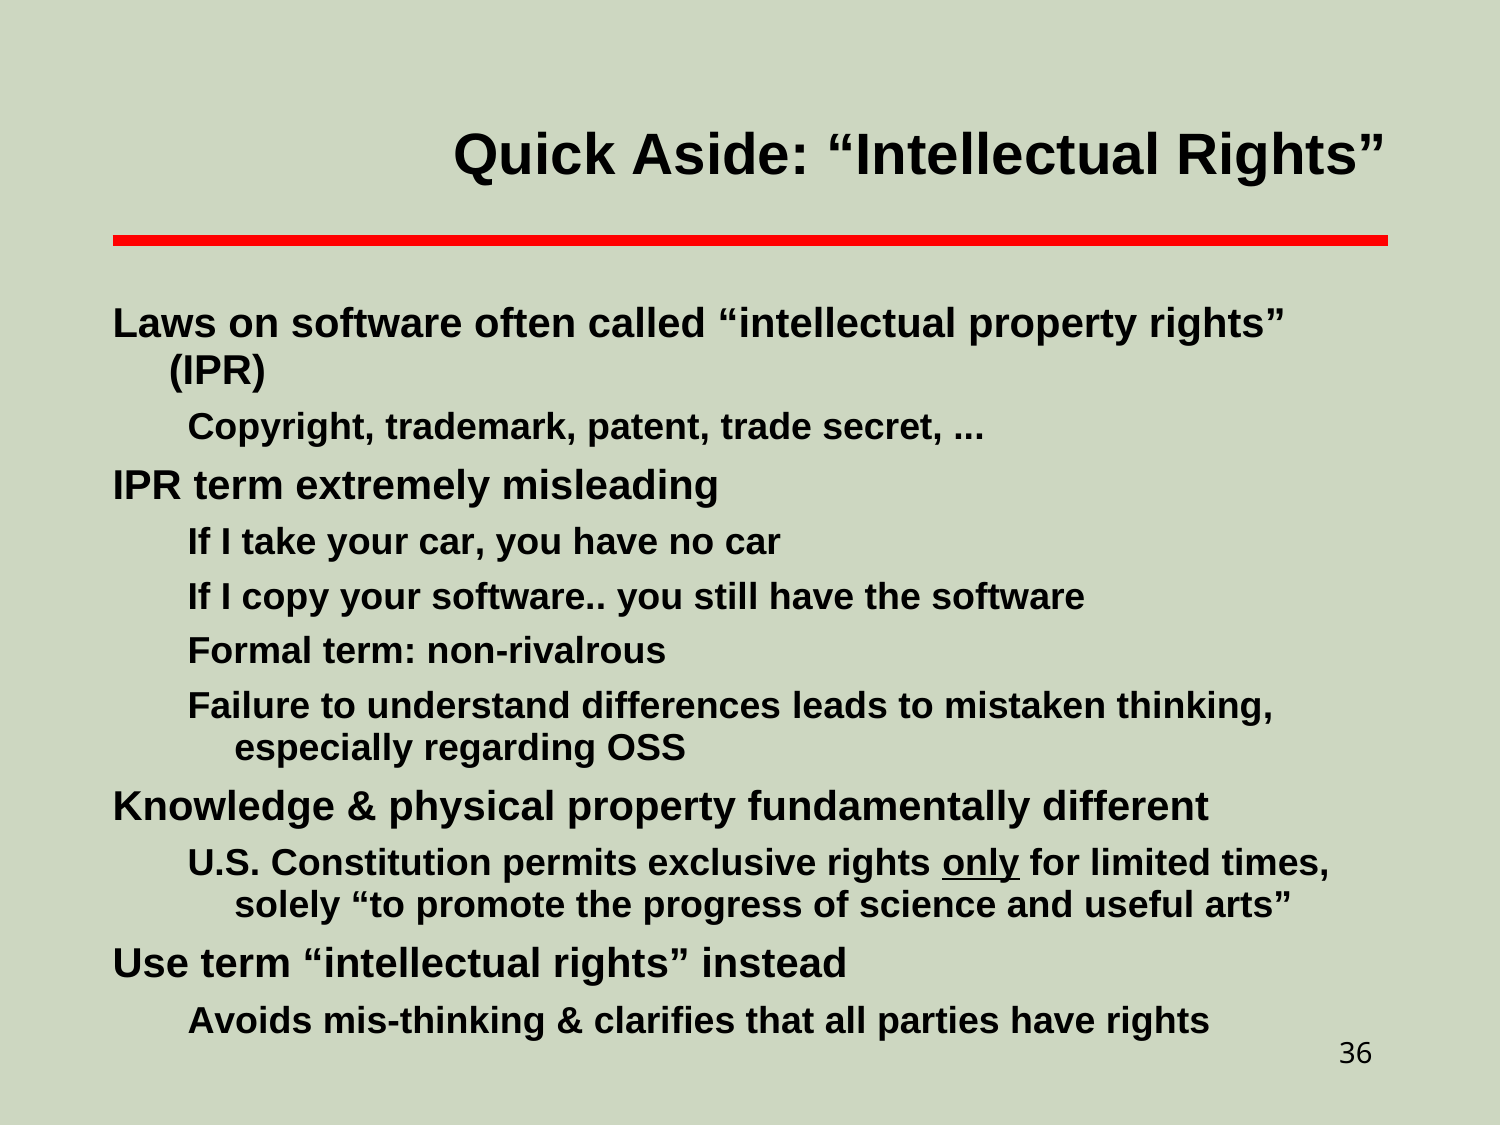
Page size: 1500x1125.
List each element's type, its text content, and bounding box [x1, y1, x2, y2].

title Quick Aside: “Intellectual Rights” [337, 93, 1388, 217]
list Laws on software often called “intellectual property rights” (IPR) Copyright, trademark, patent, trade secret, ... IPR term extremely misleading If I take your car, you have no car If I copy your software.. you still have the software Formal term: non-rivalrous Failure to understand differences leads to mistaken thinking, especially regarding OSS Knowledge & physical property fundamentally different U.S. Constitution permits exclusive rights only for limited times, solely “to promote the progress of science and useful arts” Use term “intellectual rights” instead Avoids mis-thinking & clarifies that all parties have rights [112, 299, 1388, 1084]
